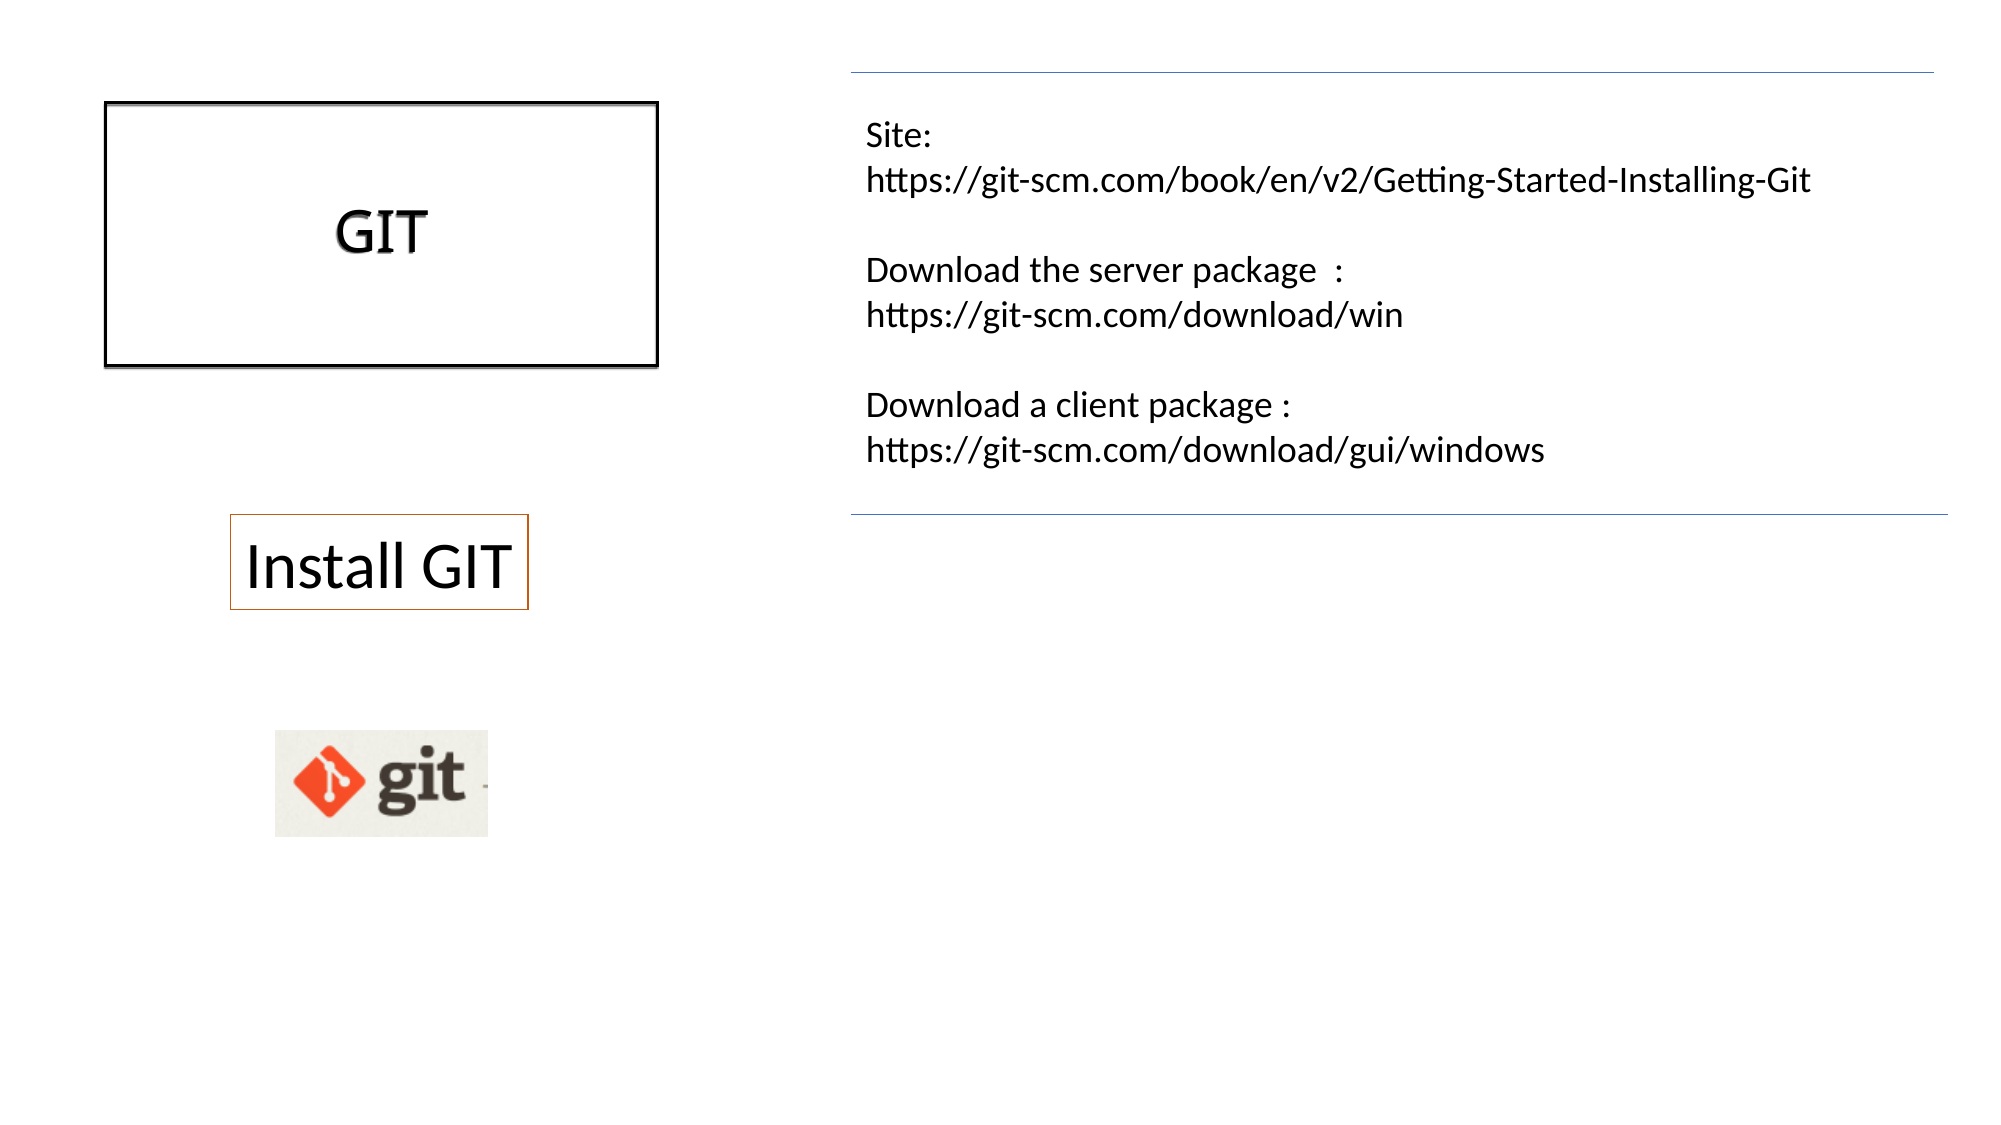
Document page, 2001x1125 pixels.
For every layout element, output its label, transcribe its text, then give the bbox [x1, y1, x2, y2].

text_box Site: https://git-scm.com/book/en/v2/Getting-Started-Installing-Git Download the server package : https://git-scm.com/download/win Download a client package : https://git-scm.com/download/gui/windows [850, 102, 1949, 481]
picture [275, 730, 488, 837]
text_box Install GIT [231, 514, 528, 610]
title GIT [105, 102, 658, 366]
